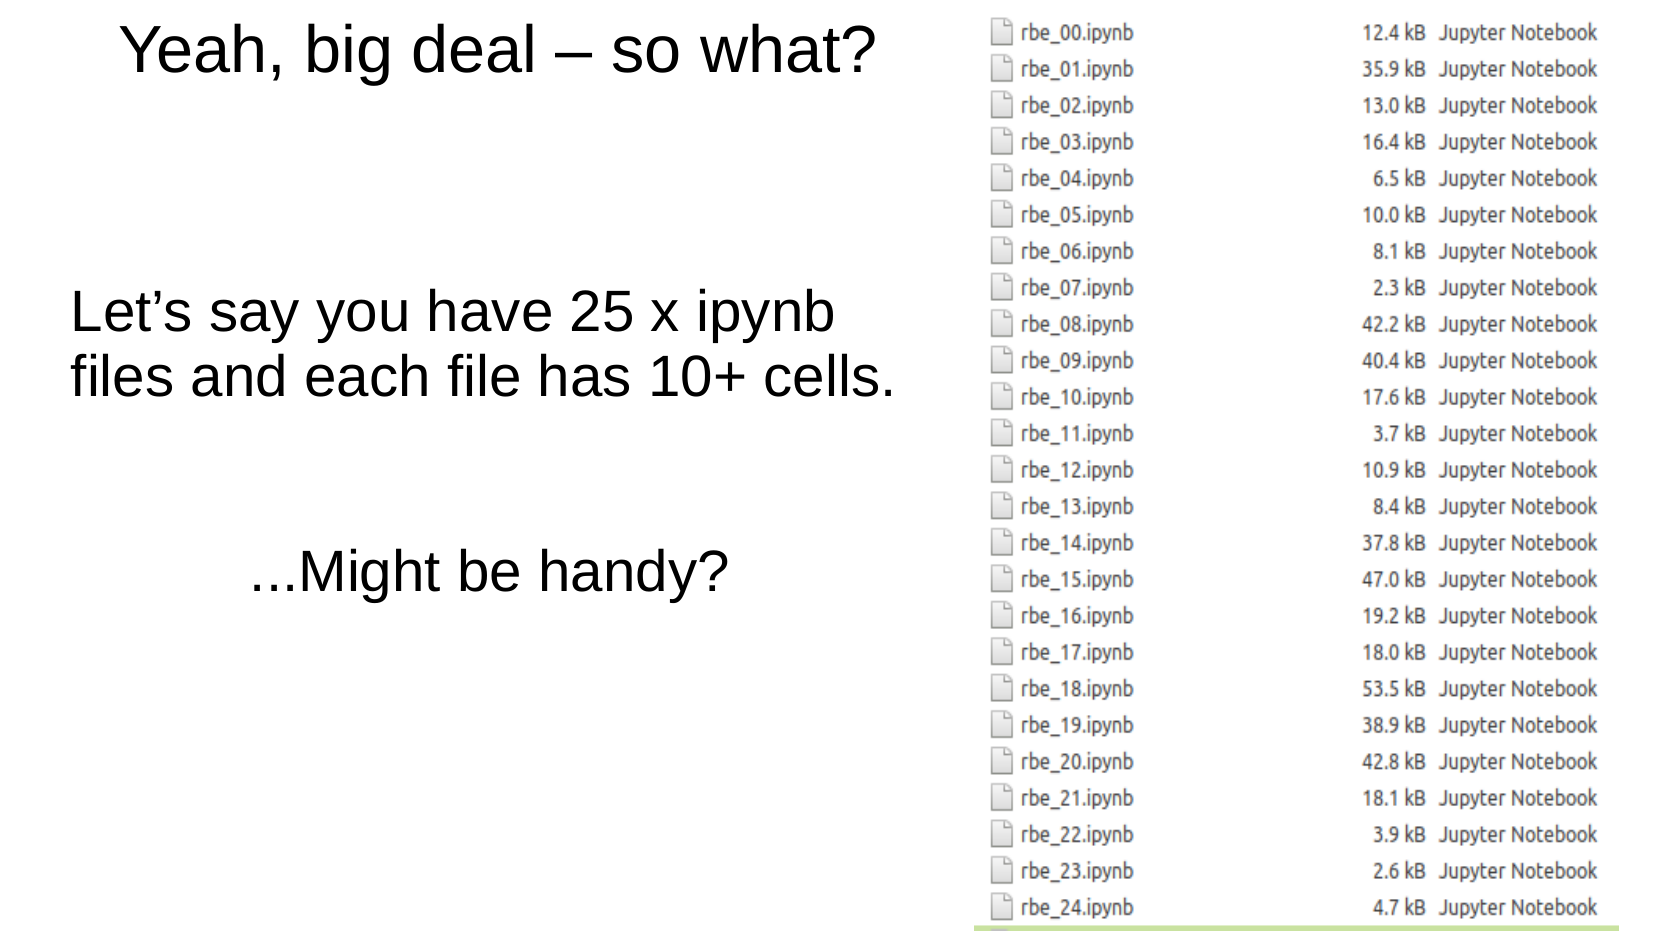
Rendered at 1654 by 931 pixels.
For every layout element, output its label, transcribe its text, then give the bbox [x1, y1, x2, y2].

picture [974, 11, 1619, 931]
text_box Yeah, big deal – so what? [82, 5, 1571, 95]
text_box Let’s say you have 25 x ipynb files and each file has 10+ cells. ...Might be handy? [35, 149, 910, 733]
